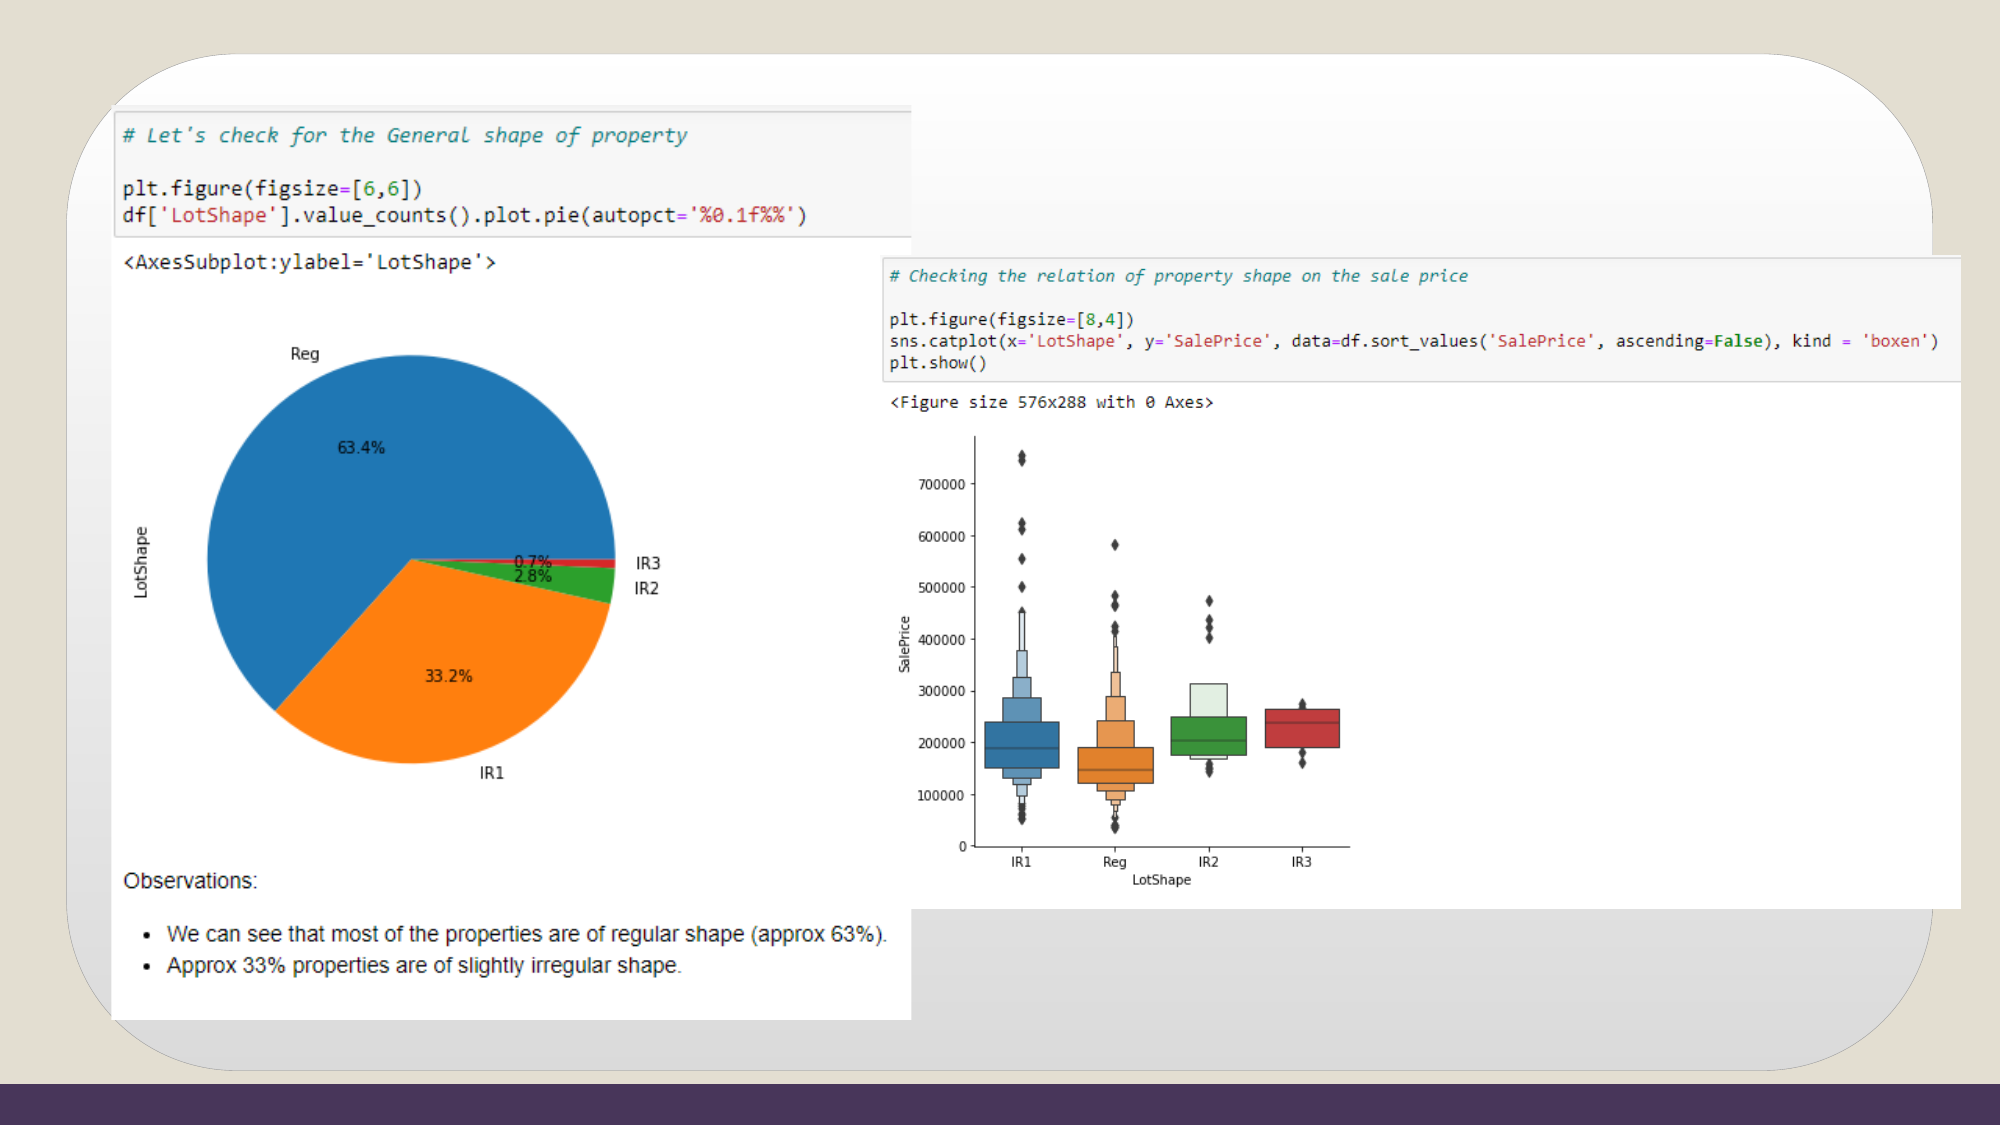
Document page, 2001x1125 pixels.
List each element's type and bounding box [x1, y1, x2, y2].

picture [111, 105, 1961, 1020]
text_box [0, 1084, 2000, 1125]
